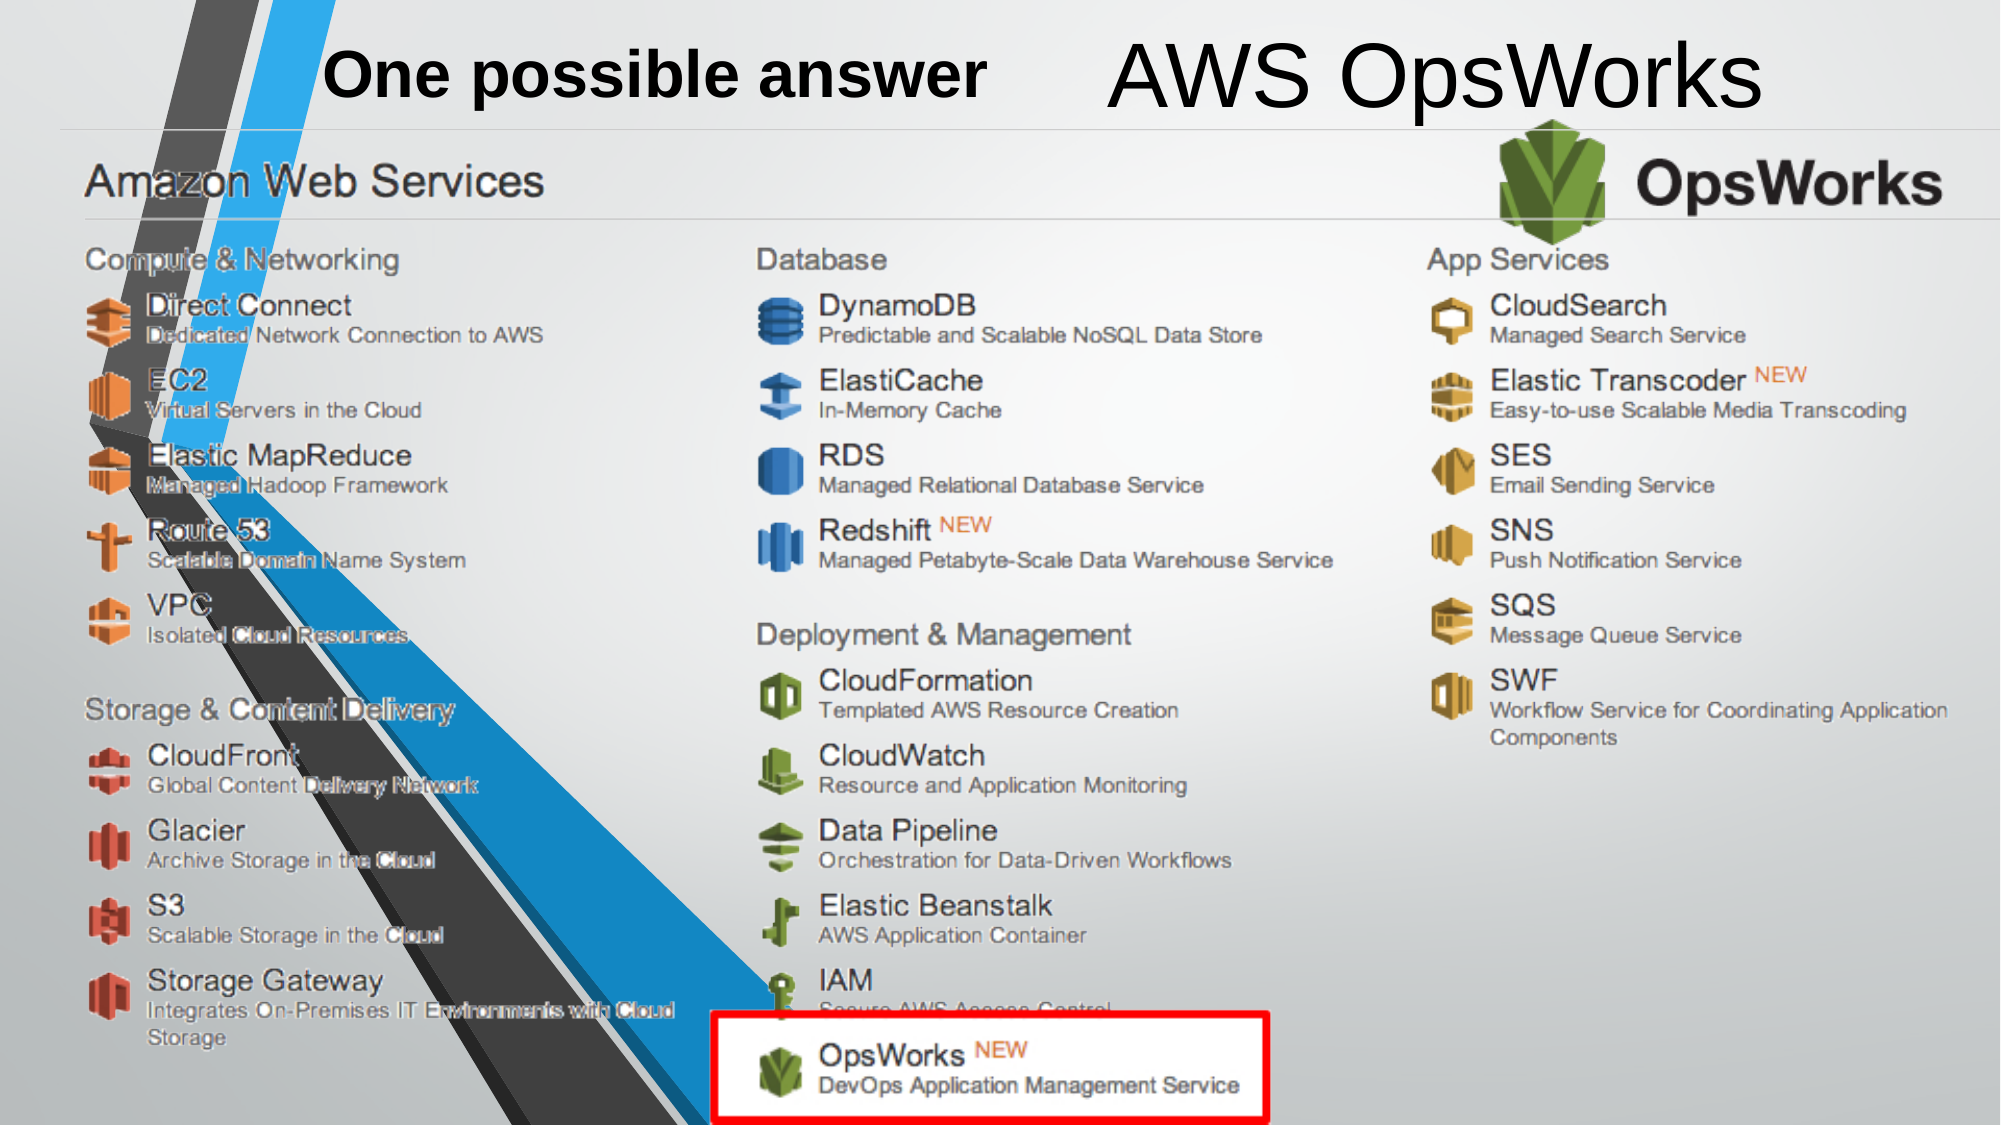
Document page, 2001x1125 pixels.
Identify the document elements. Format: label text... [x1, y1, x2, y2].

subtitle One possible answer [307, 23, 1028, 129]
picture [0, 0, 2001, 1125]
title AWS OpsWorks [1092, 0, 1849, 129]
